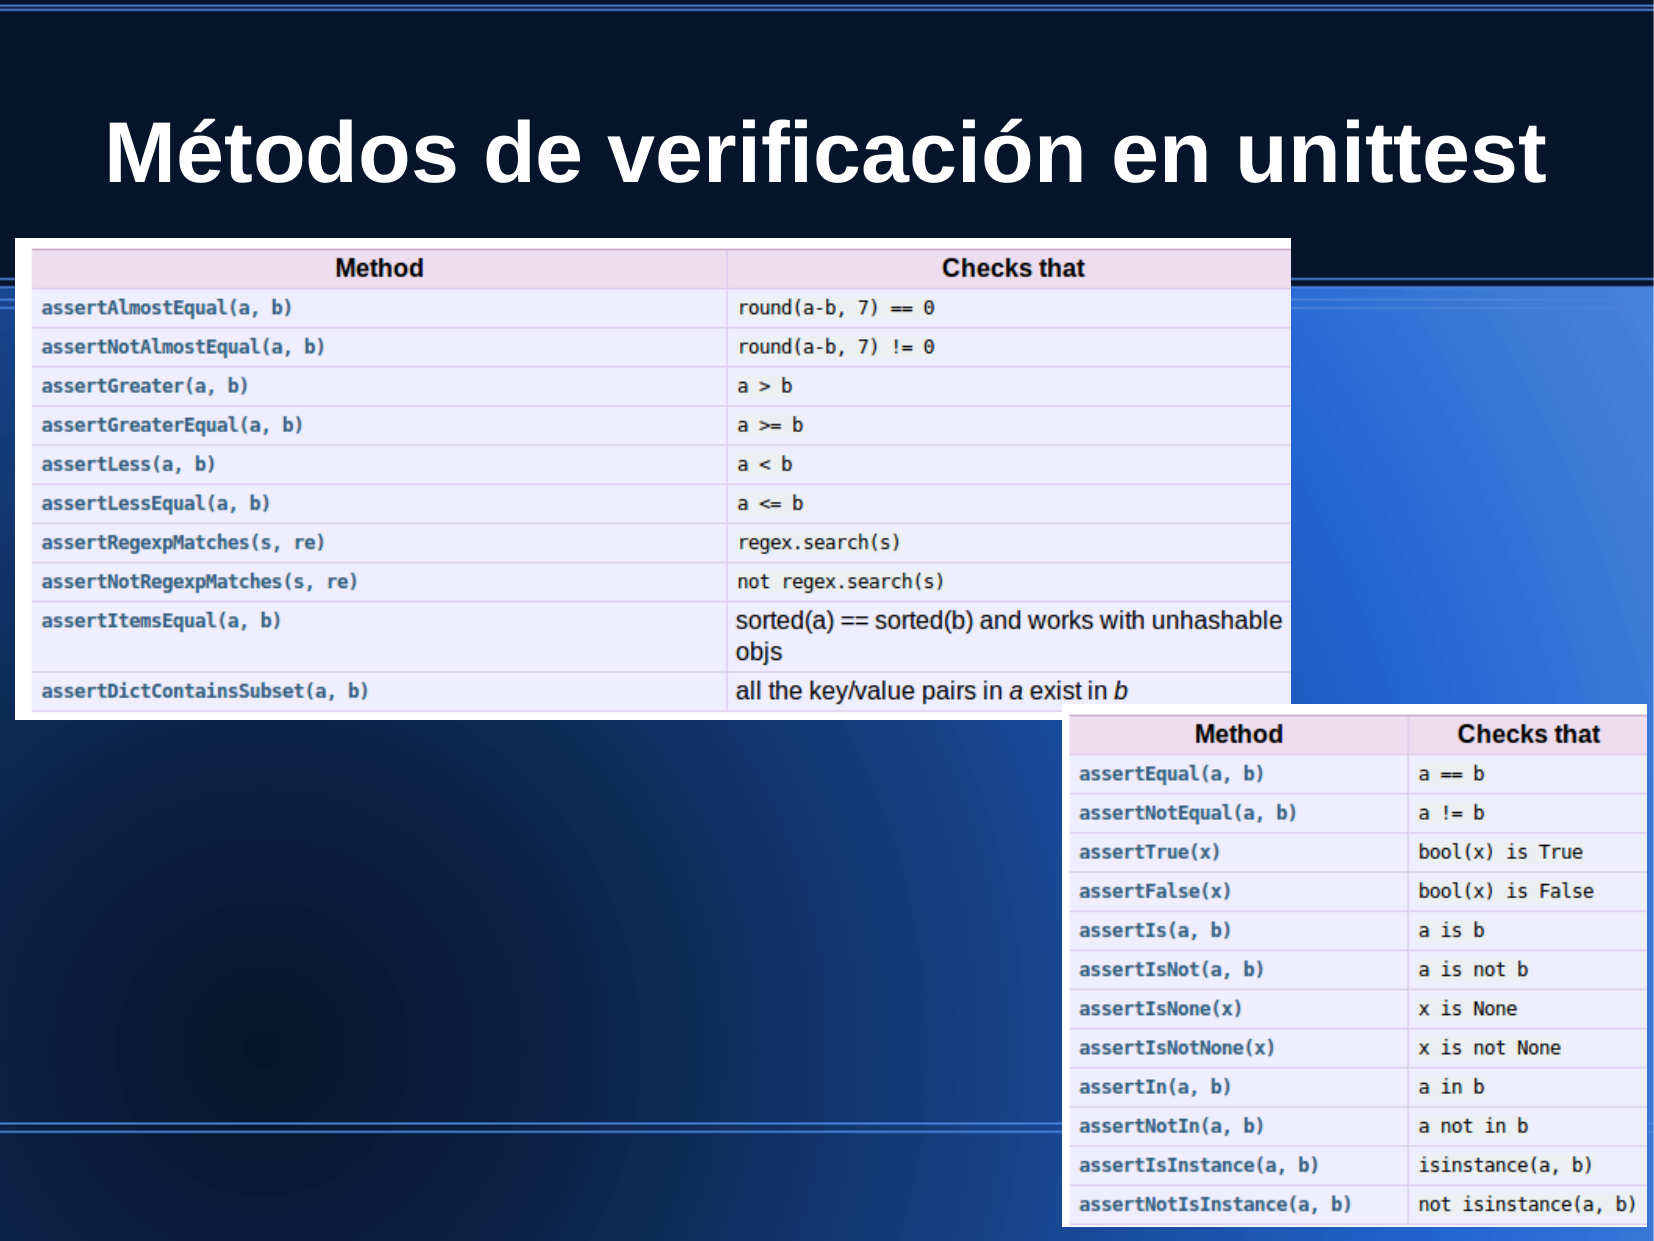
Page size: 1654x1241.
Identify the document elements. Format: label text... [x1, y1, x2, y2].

picture [0, 0, 1654, 1241]
title Métodos de verificación en unittest [82, 49, 1571, 257]
